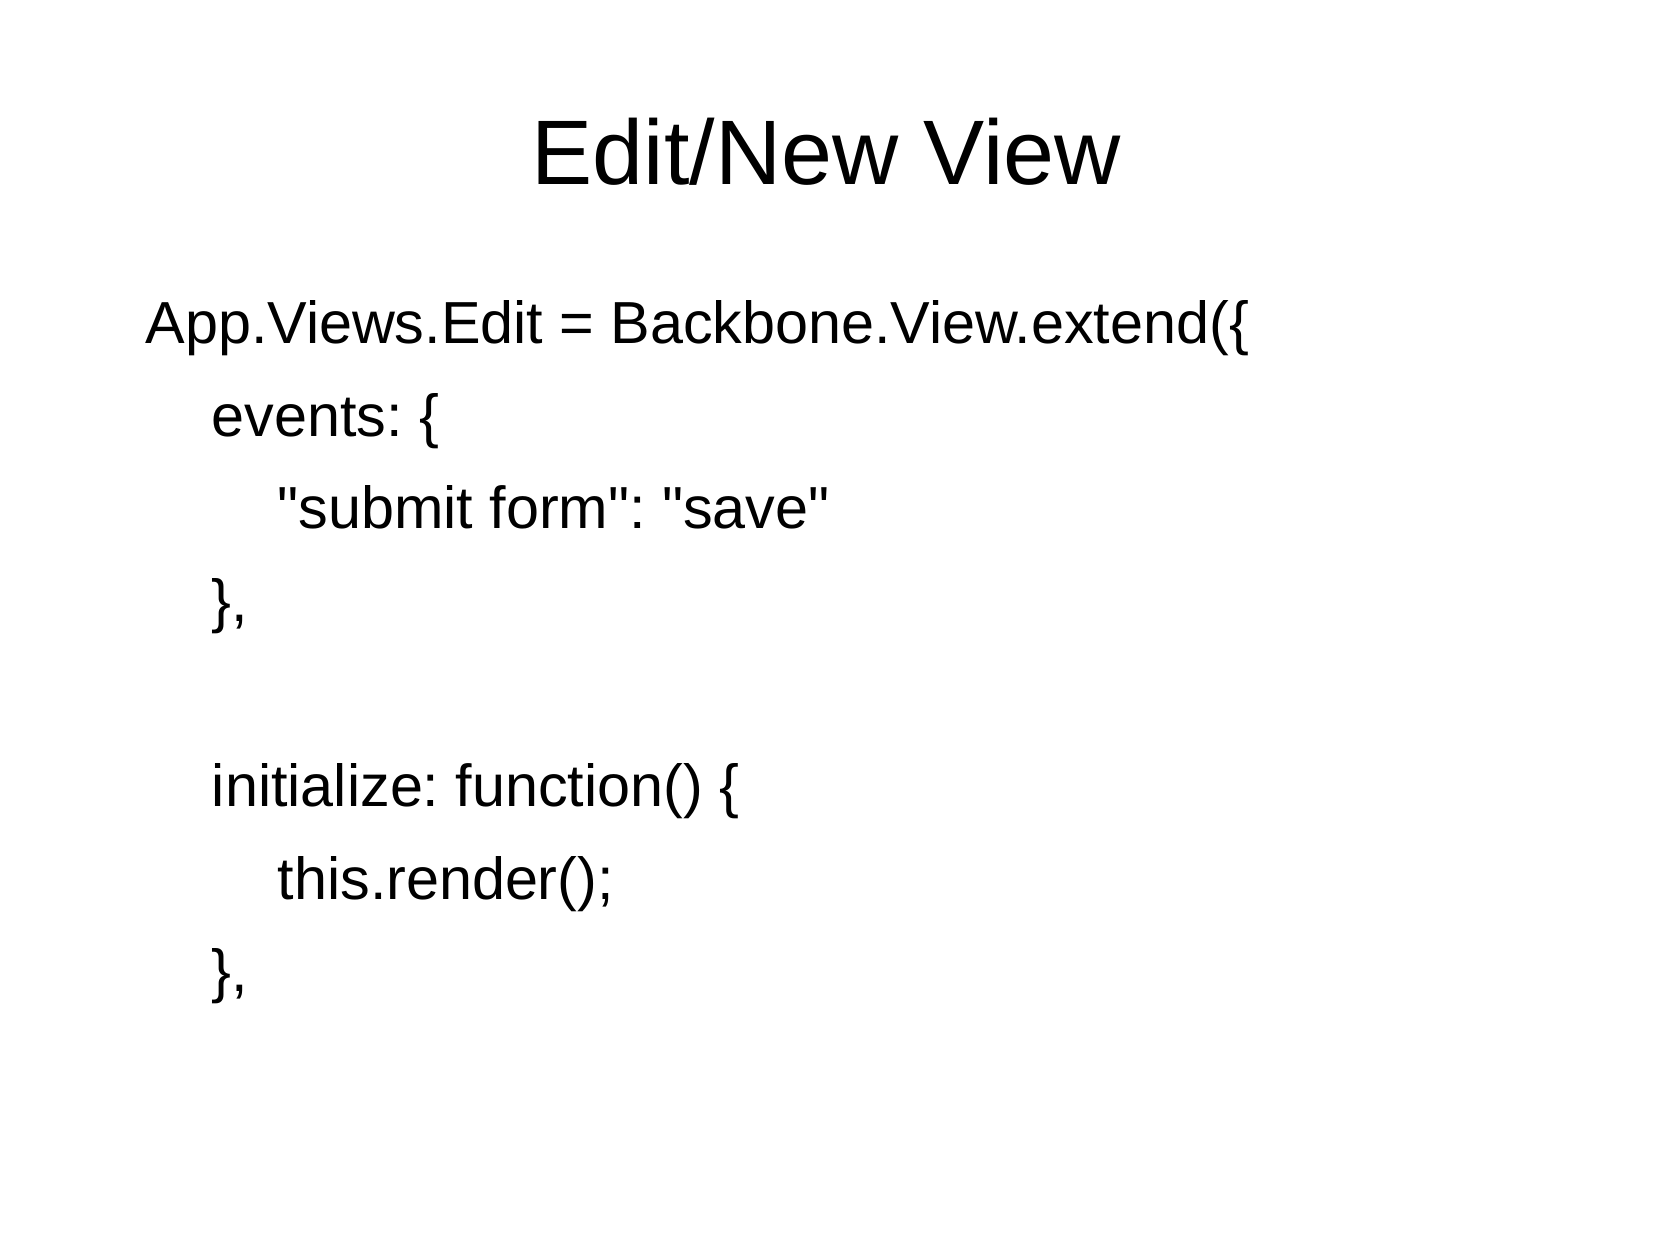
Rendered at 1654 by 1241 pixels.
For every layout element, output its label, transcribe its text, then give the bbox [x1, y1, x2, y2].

list App.Views.Edit = Backbone.View.extend({ events: { "submit form": "save" }, initialize: function() { this.render(); }, [82, 290, 1538, 1010]
title Edit/New View [82, 49, 1571, 257]
